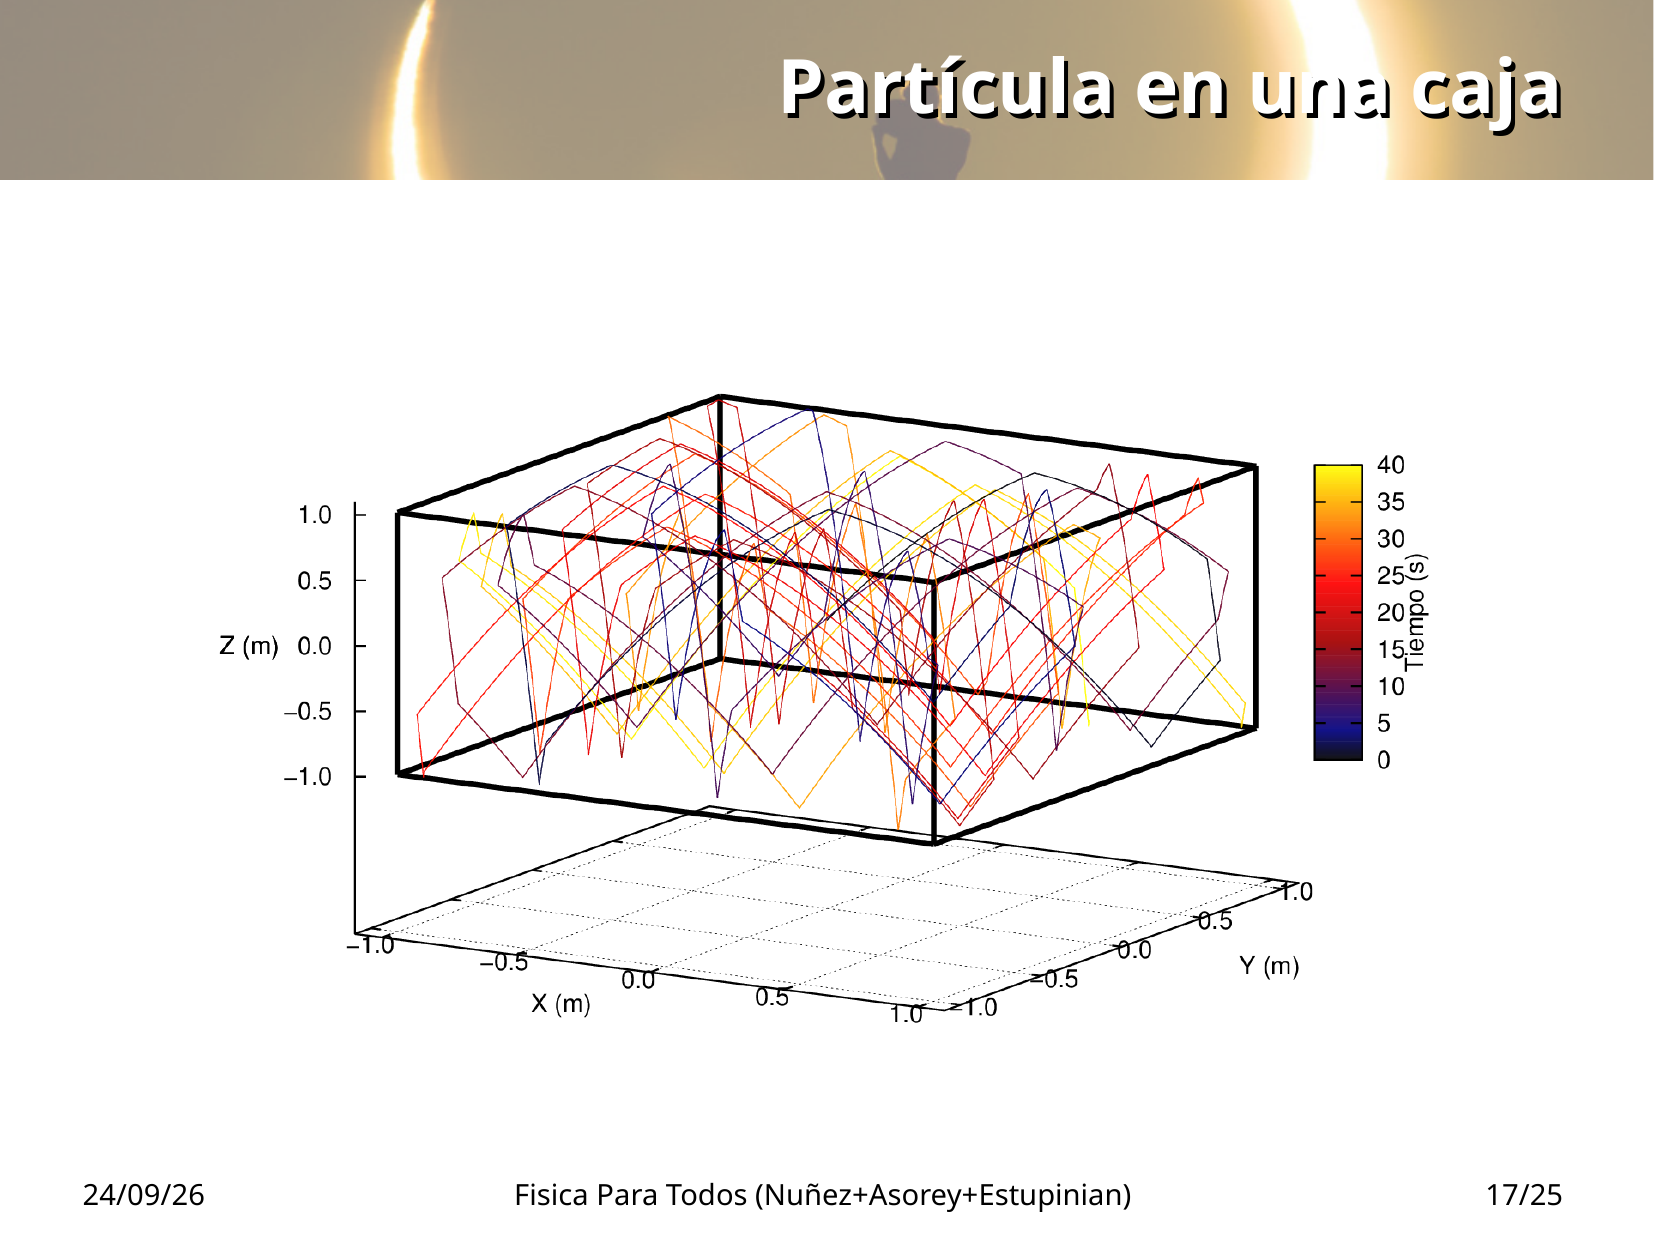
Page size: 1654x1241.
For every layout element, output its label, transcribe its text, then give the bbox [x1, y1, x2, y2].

picture [183, 254, 1470, 1156]
picture [0, 0, 1654, 180]
title Partícula en una caja [75, 19, 1564, 151]
